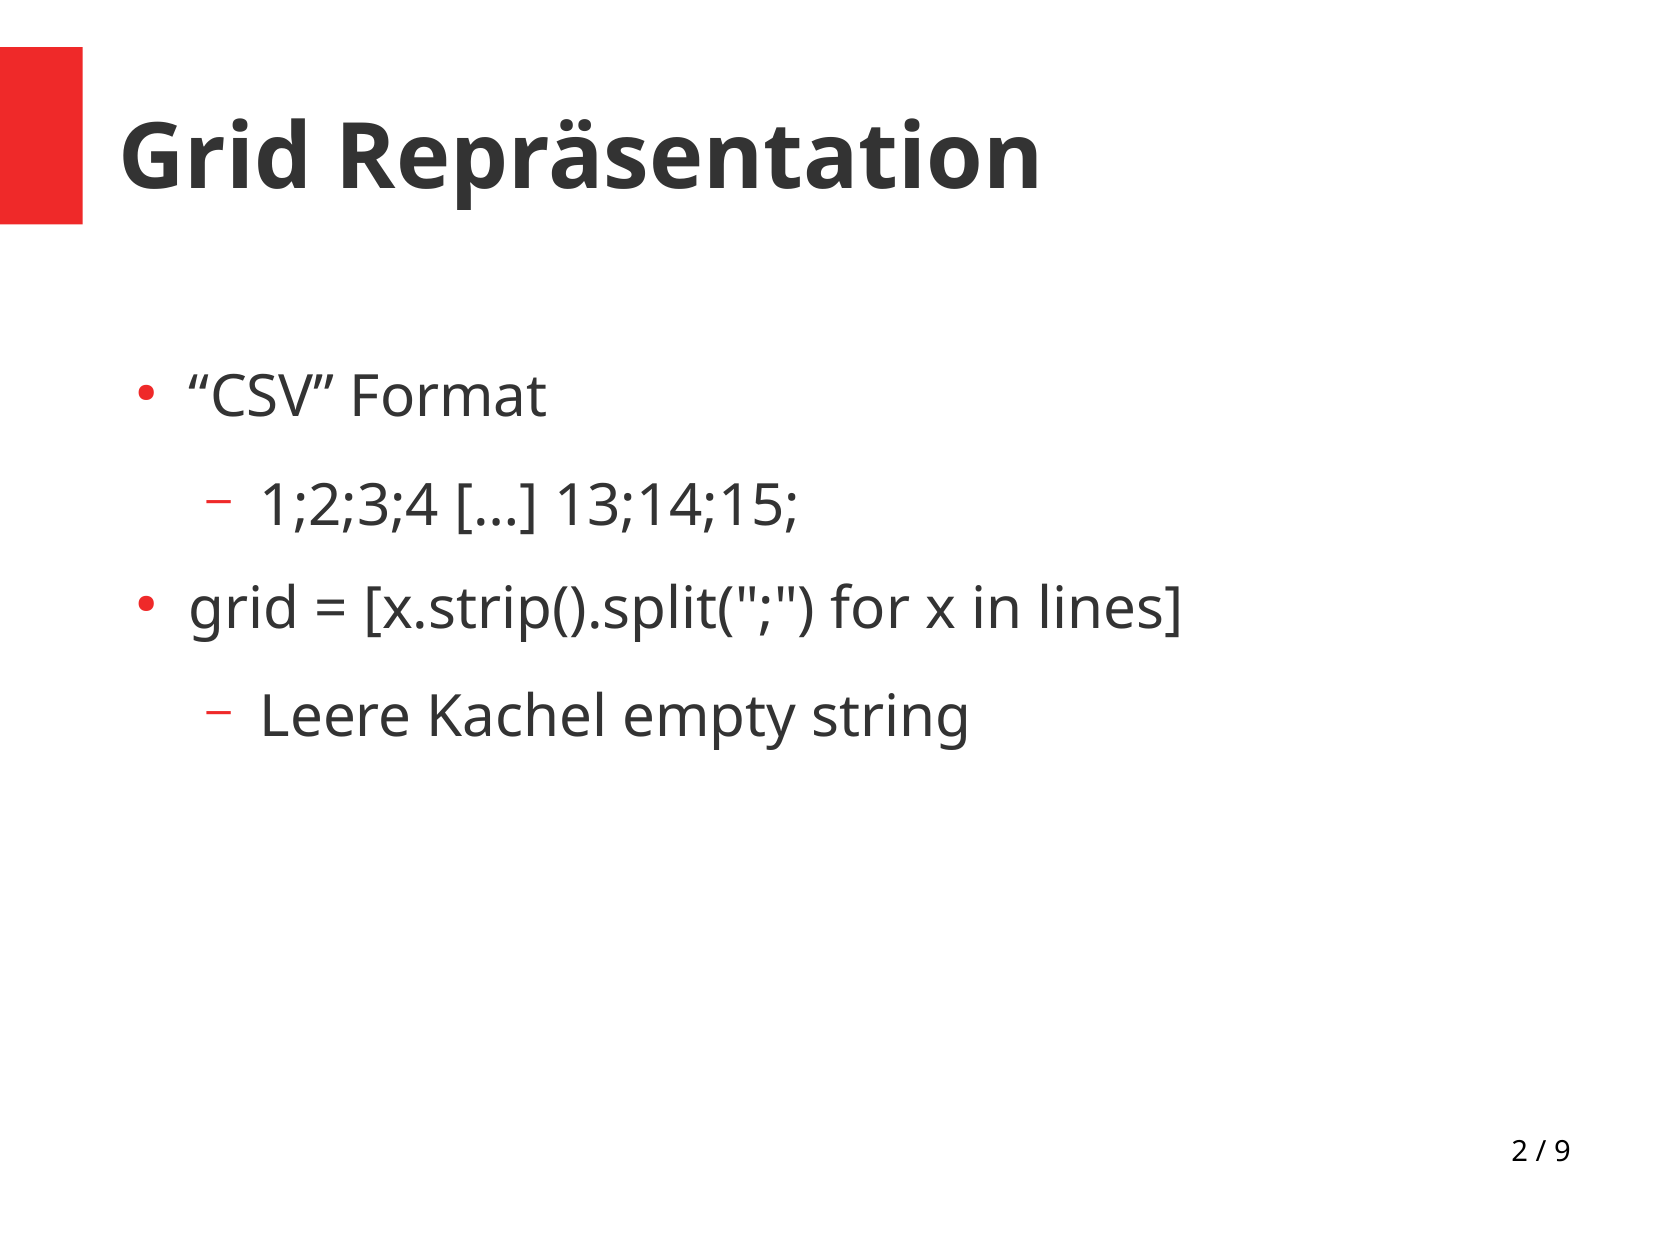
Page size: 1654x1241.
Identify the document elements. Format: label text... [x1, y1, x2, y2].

title Grid Repräsentation [118, 49, 1571, 257]
list “CSV” Format 1;2;3;4 […] 13;14;15; grid = [x.strip().split(";") for x in lines] Leere Kachel empty string [118, 354, 1536, 1074]
